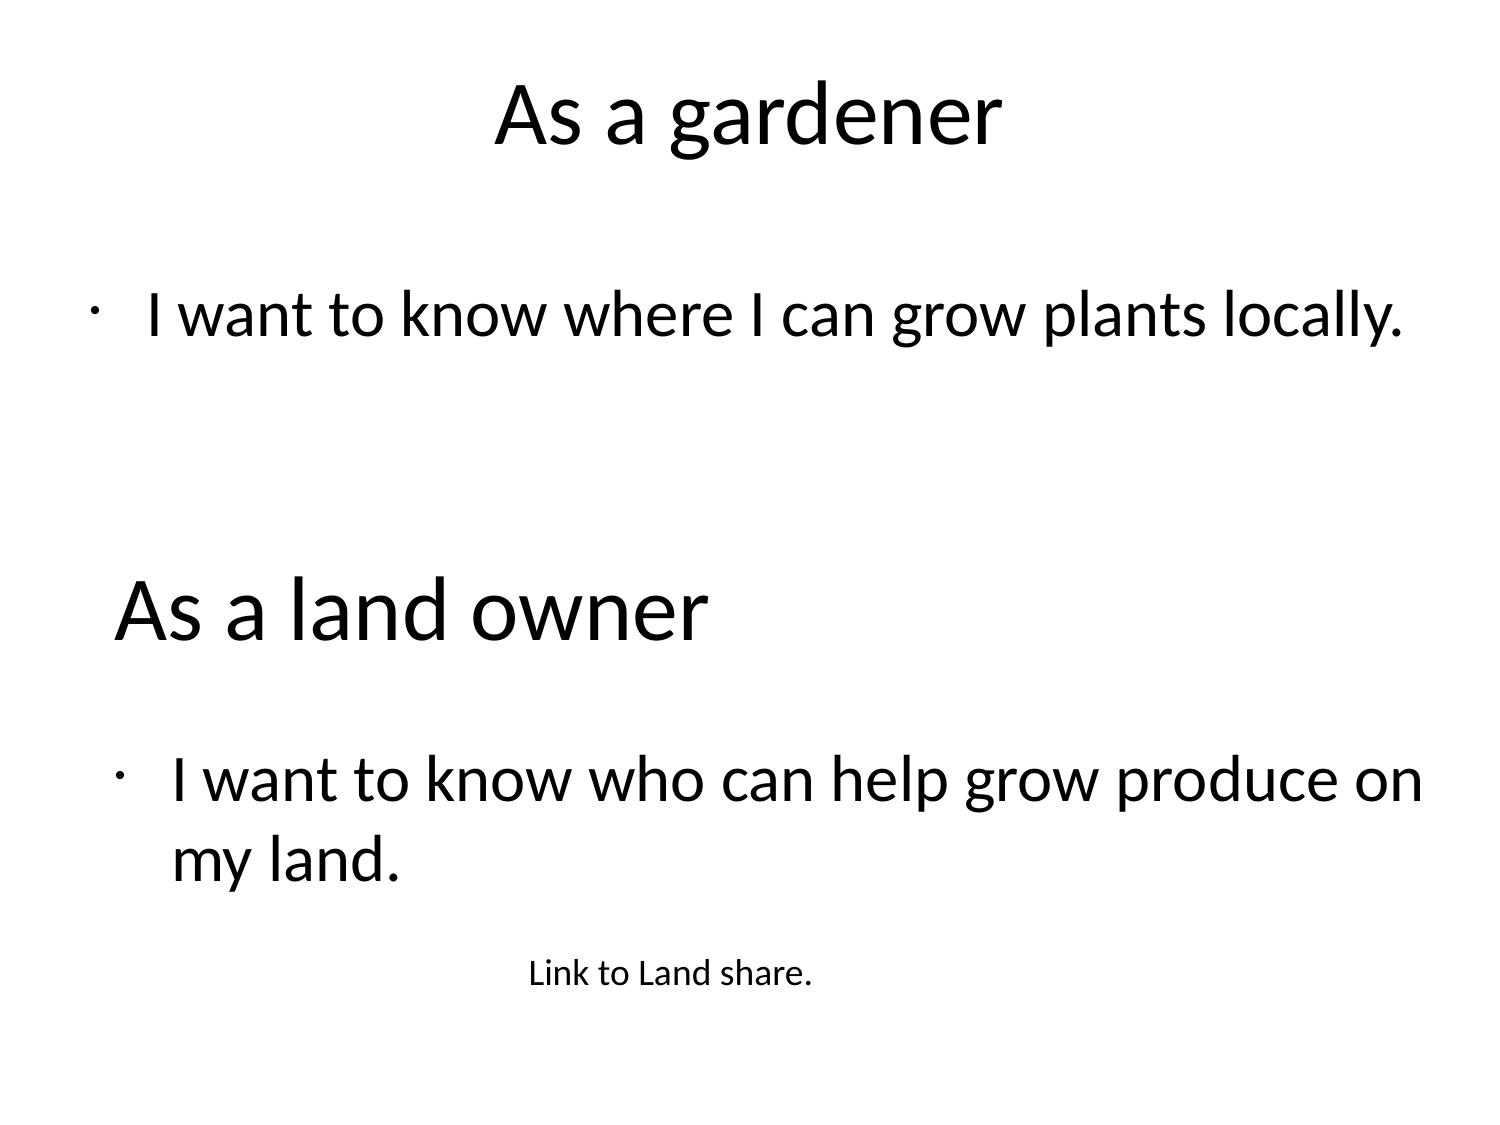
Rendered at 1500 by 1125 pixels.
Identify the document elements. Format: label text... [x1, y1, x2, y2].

text_box I want to know who can help grow produce on my land. [99, 727, 1450, 1125]
title As a gardener [75, 45, 1425, 233]
list I want to know where I can grow plants locally. [75, 262, 1425, 1005]
text_box Link to Land share. [513, 940, 1341, 1001]
text_box As a land owner [99, 510, 1450, 698]
